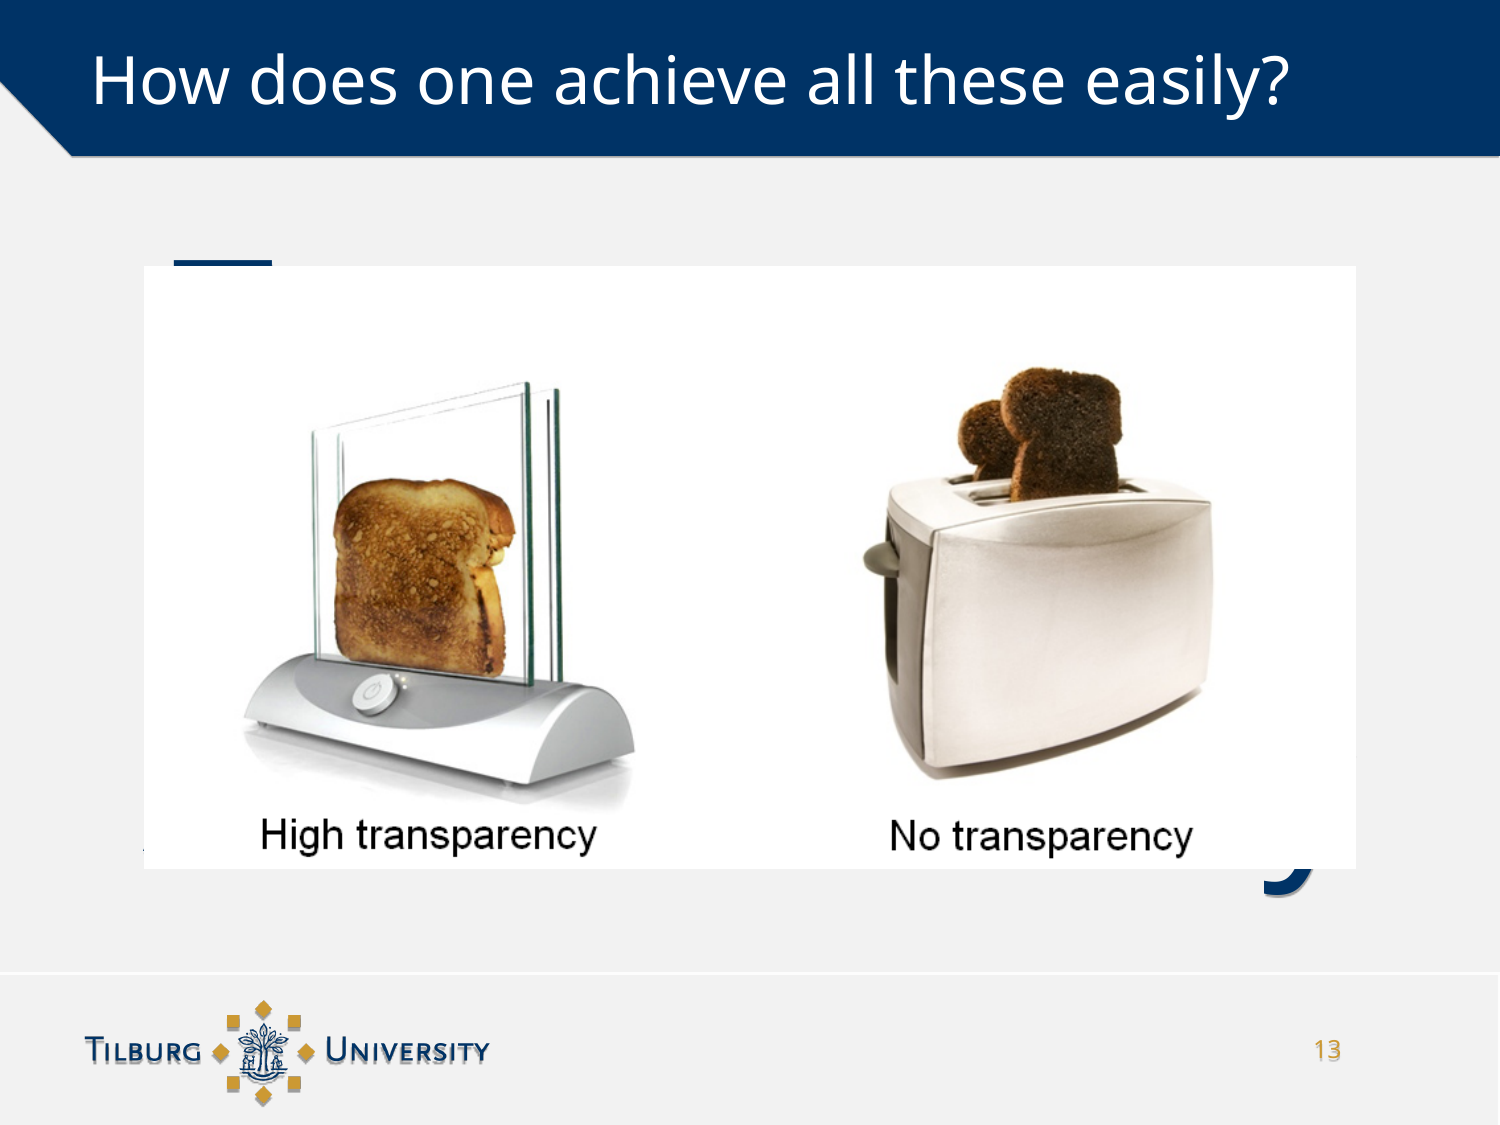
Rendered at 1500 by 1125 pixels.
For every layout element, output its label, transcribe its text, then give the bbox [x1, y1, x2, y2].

text_box [1298, 1026, 1426, 1087]
picture [144, 266, 1356, 869]
text_box Transparency & Accountability [75, 200, 1426, 430]
title How does one achieve all these easily? [75, 0, 1426, 156]
